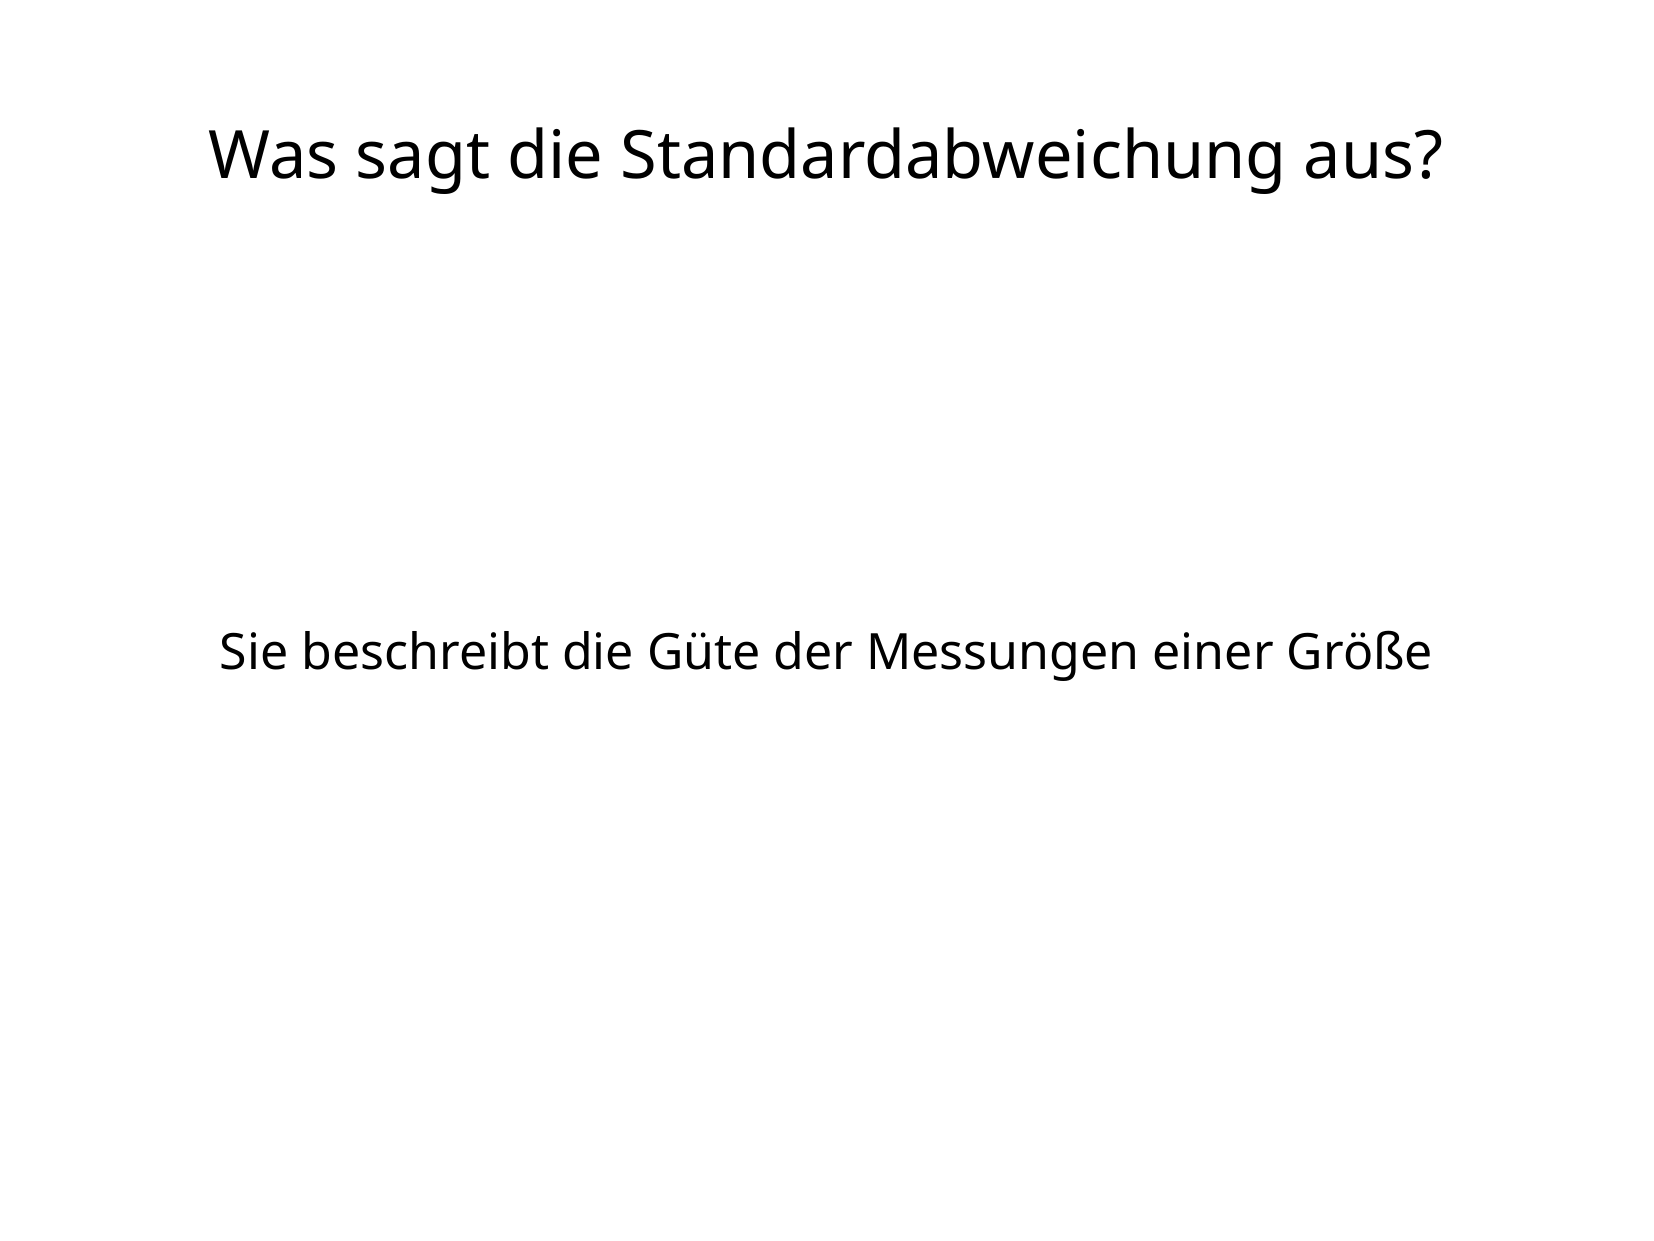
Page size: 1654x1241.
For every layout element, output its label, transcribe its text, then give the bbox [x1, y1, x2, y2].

subtitle Sie beschreibt die Güte der Messungen einer Größe [82, 290, 1571, 1010]
title Was sagt die Standardabweichung aus? [82, 49, 1571, 257]
